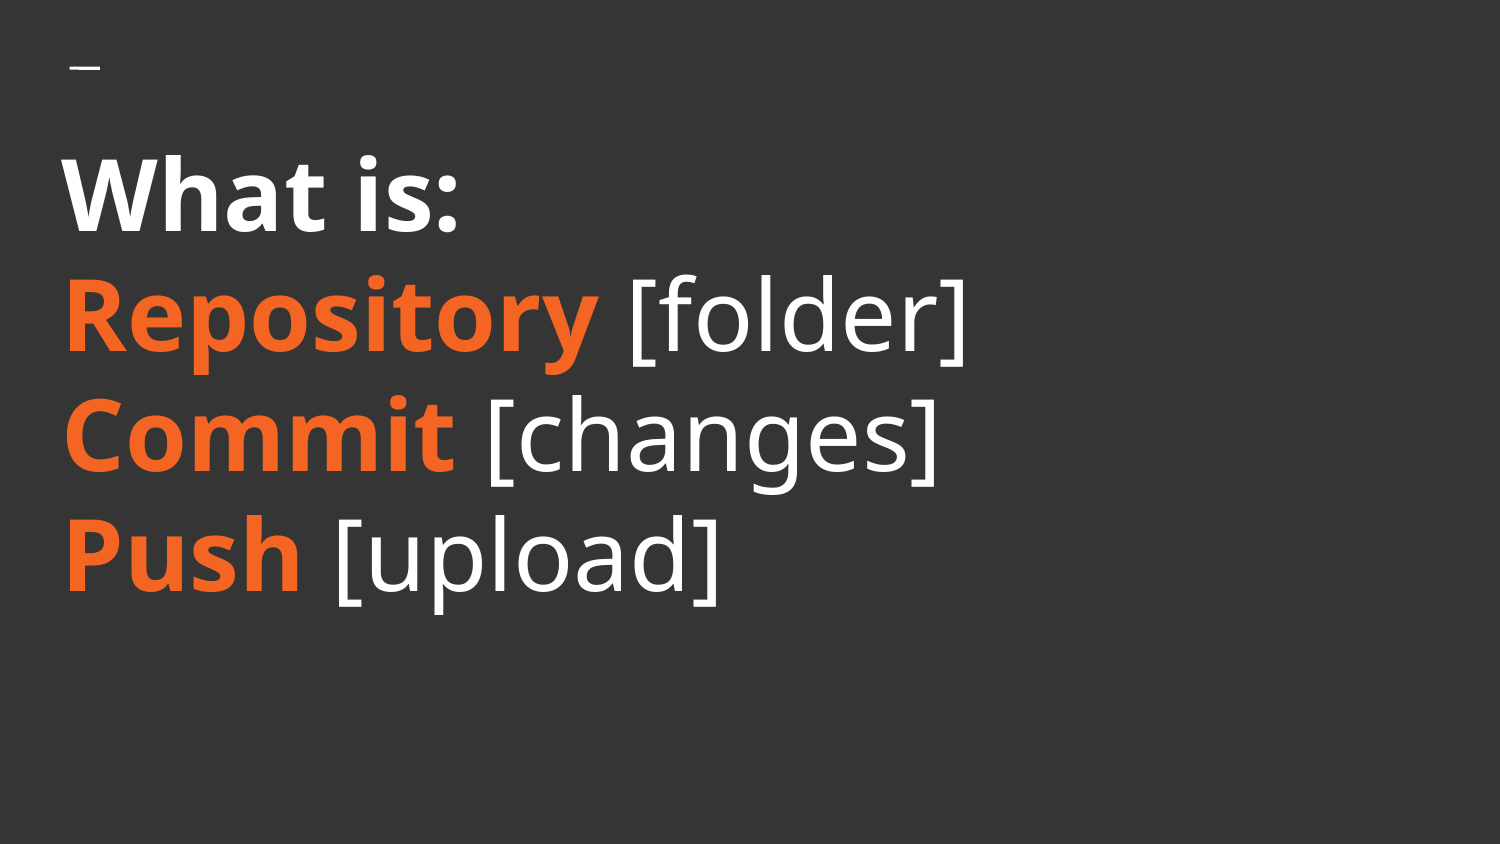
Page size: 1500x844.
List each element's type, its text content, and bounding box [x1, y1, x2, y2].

title What is: Repository [folder] Commit [changes] Push [upload] [46, 116, 1463, 392]
